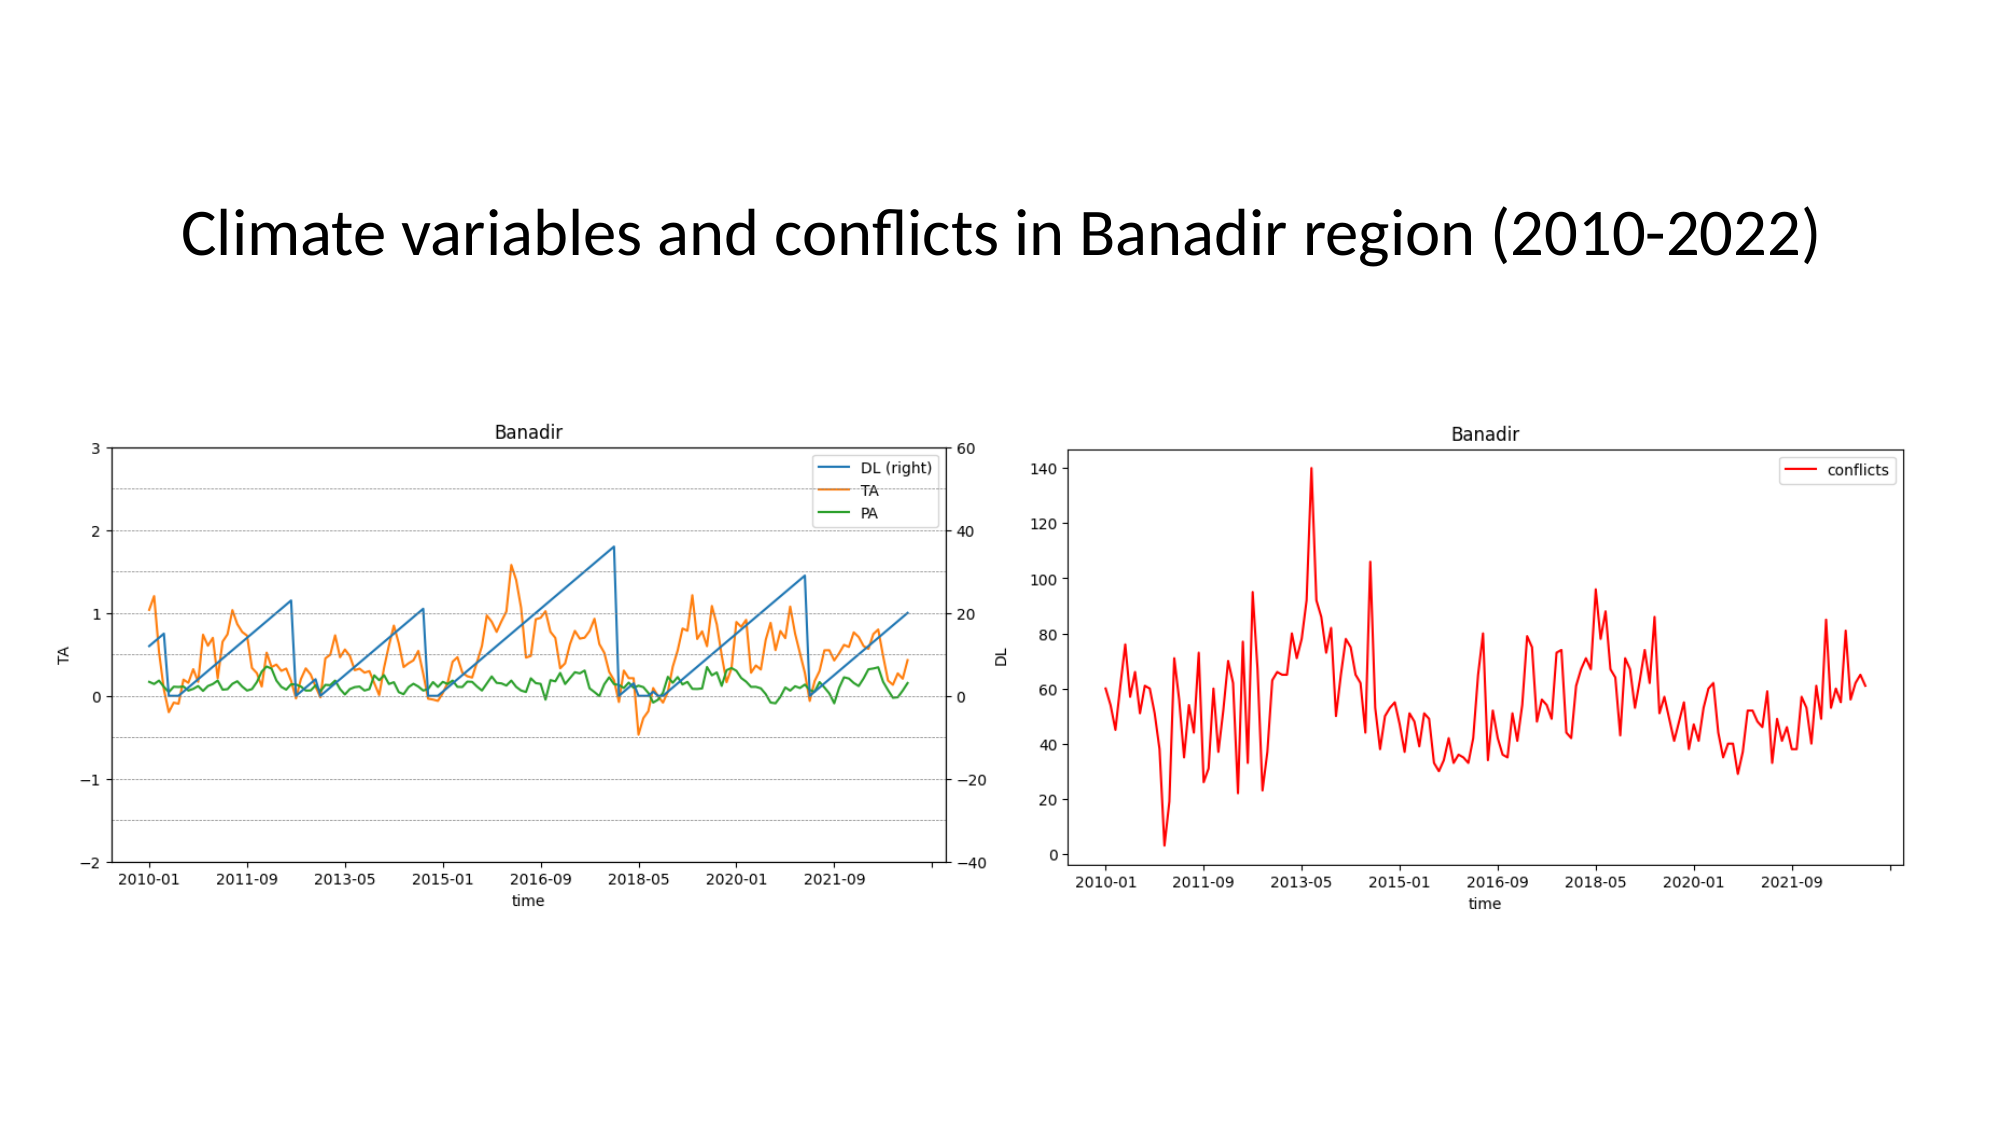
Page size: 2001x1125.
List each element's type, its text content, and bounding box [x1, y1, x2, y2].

picture [47, 413, 1914, 922]
text_box Climate variables and conflicts in Banadir region (2010-2022) [166, 181, 1871, 278]
